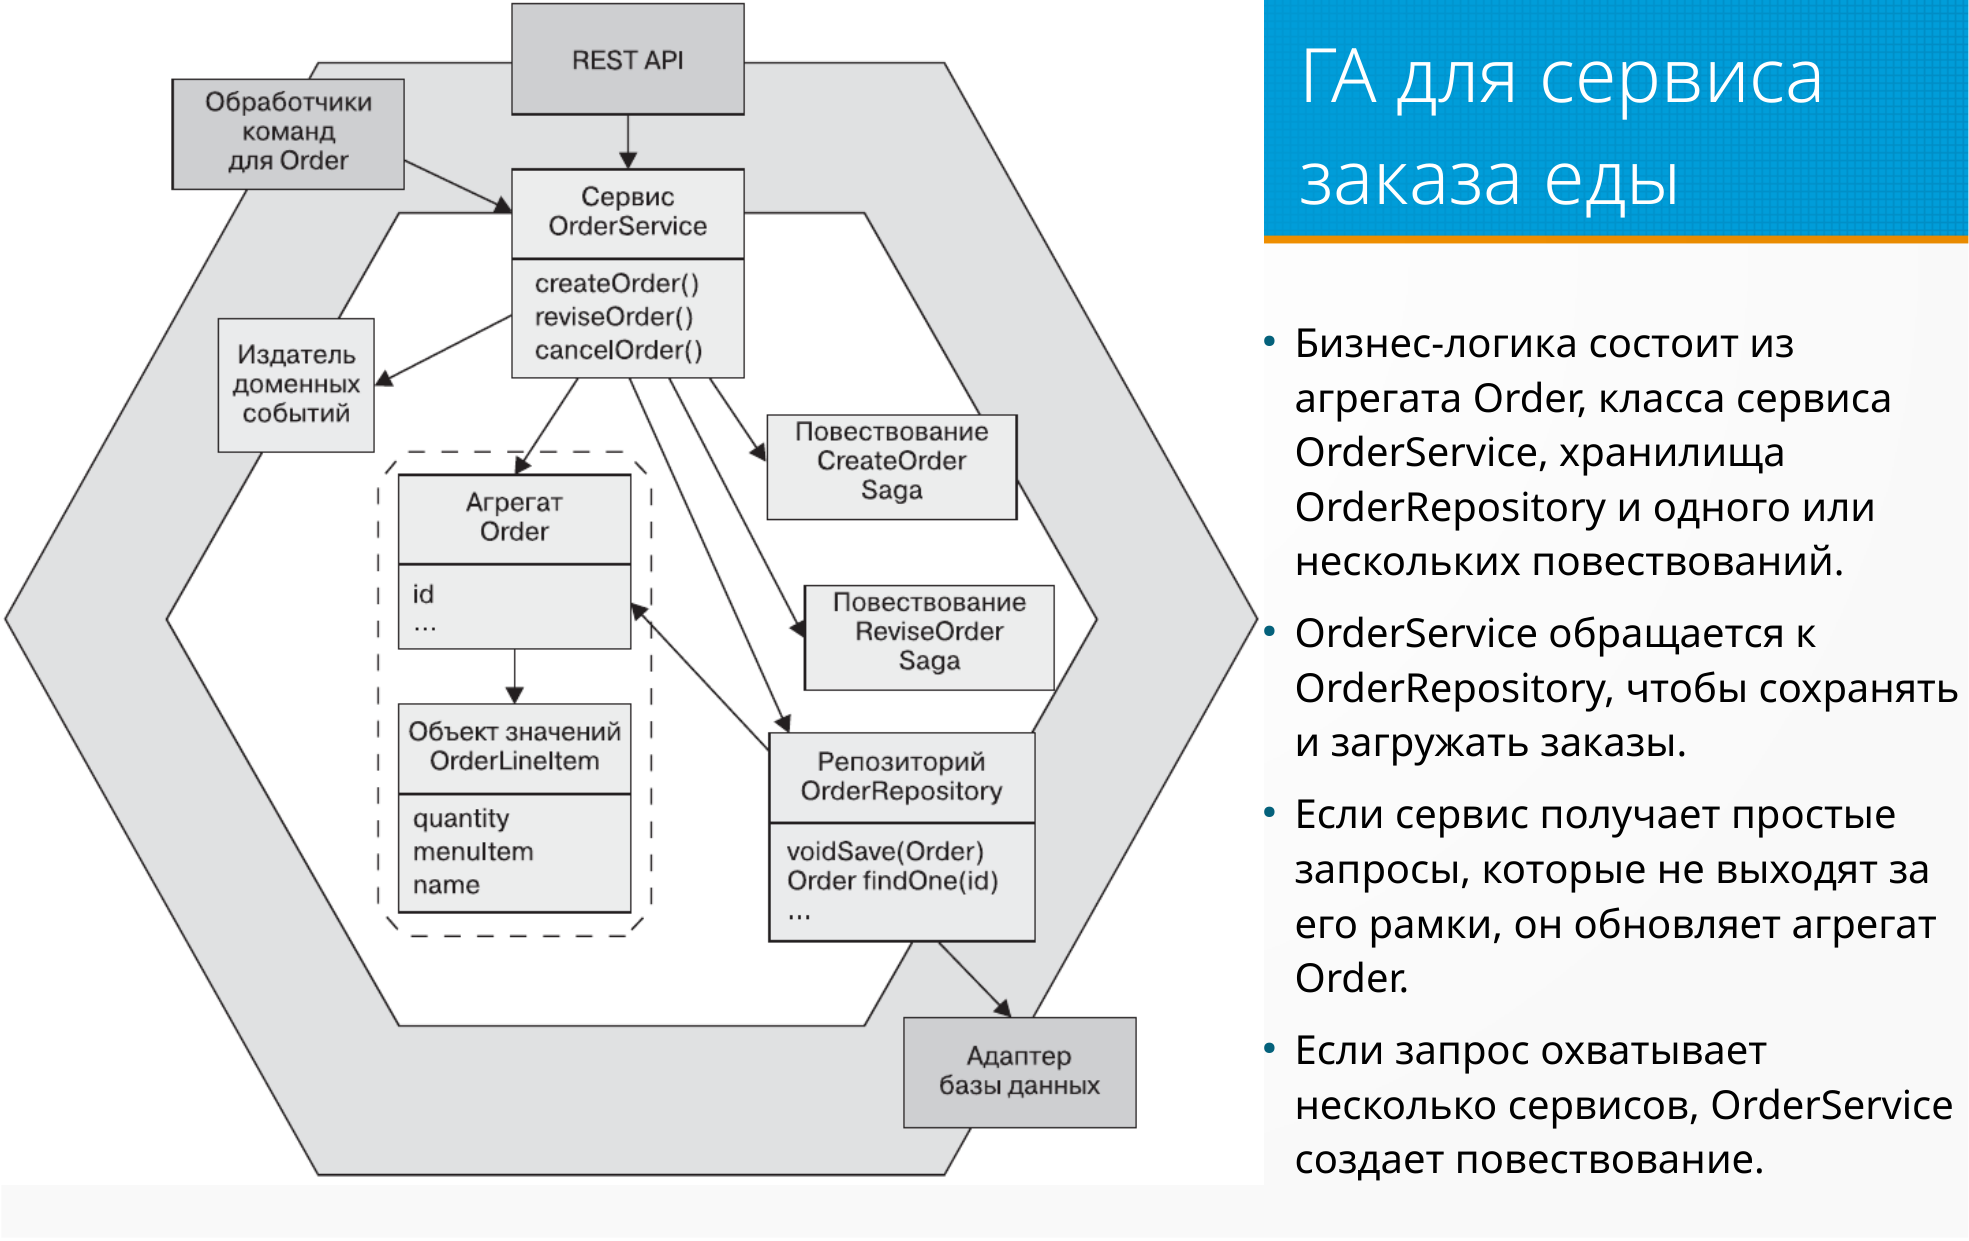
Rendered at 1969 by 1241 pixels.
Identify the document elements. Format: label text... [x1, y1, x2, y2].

title ГА для сервиса заказа еды [1299, 19, 1961, 227]
picture [0, 0, 1969, 1241]
list Бизнес-логика состоит из агрегата Order, класса сервиса OrderService, хранилища OrderRepository и одного или нескольких повествований. OrderService обращается к OrderRepository, чтобы сохранять и загружать заказы. Если сервис получает простые запросы, которые не выходят за его рамки, он обновляет агрегат Order. Если запрос охватывает несколько сервисов, OrderService создает повествование. [1251, 315, 1961, 1217]
